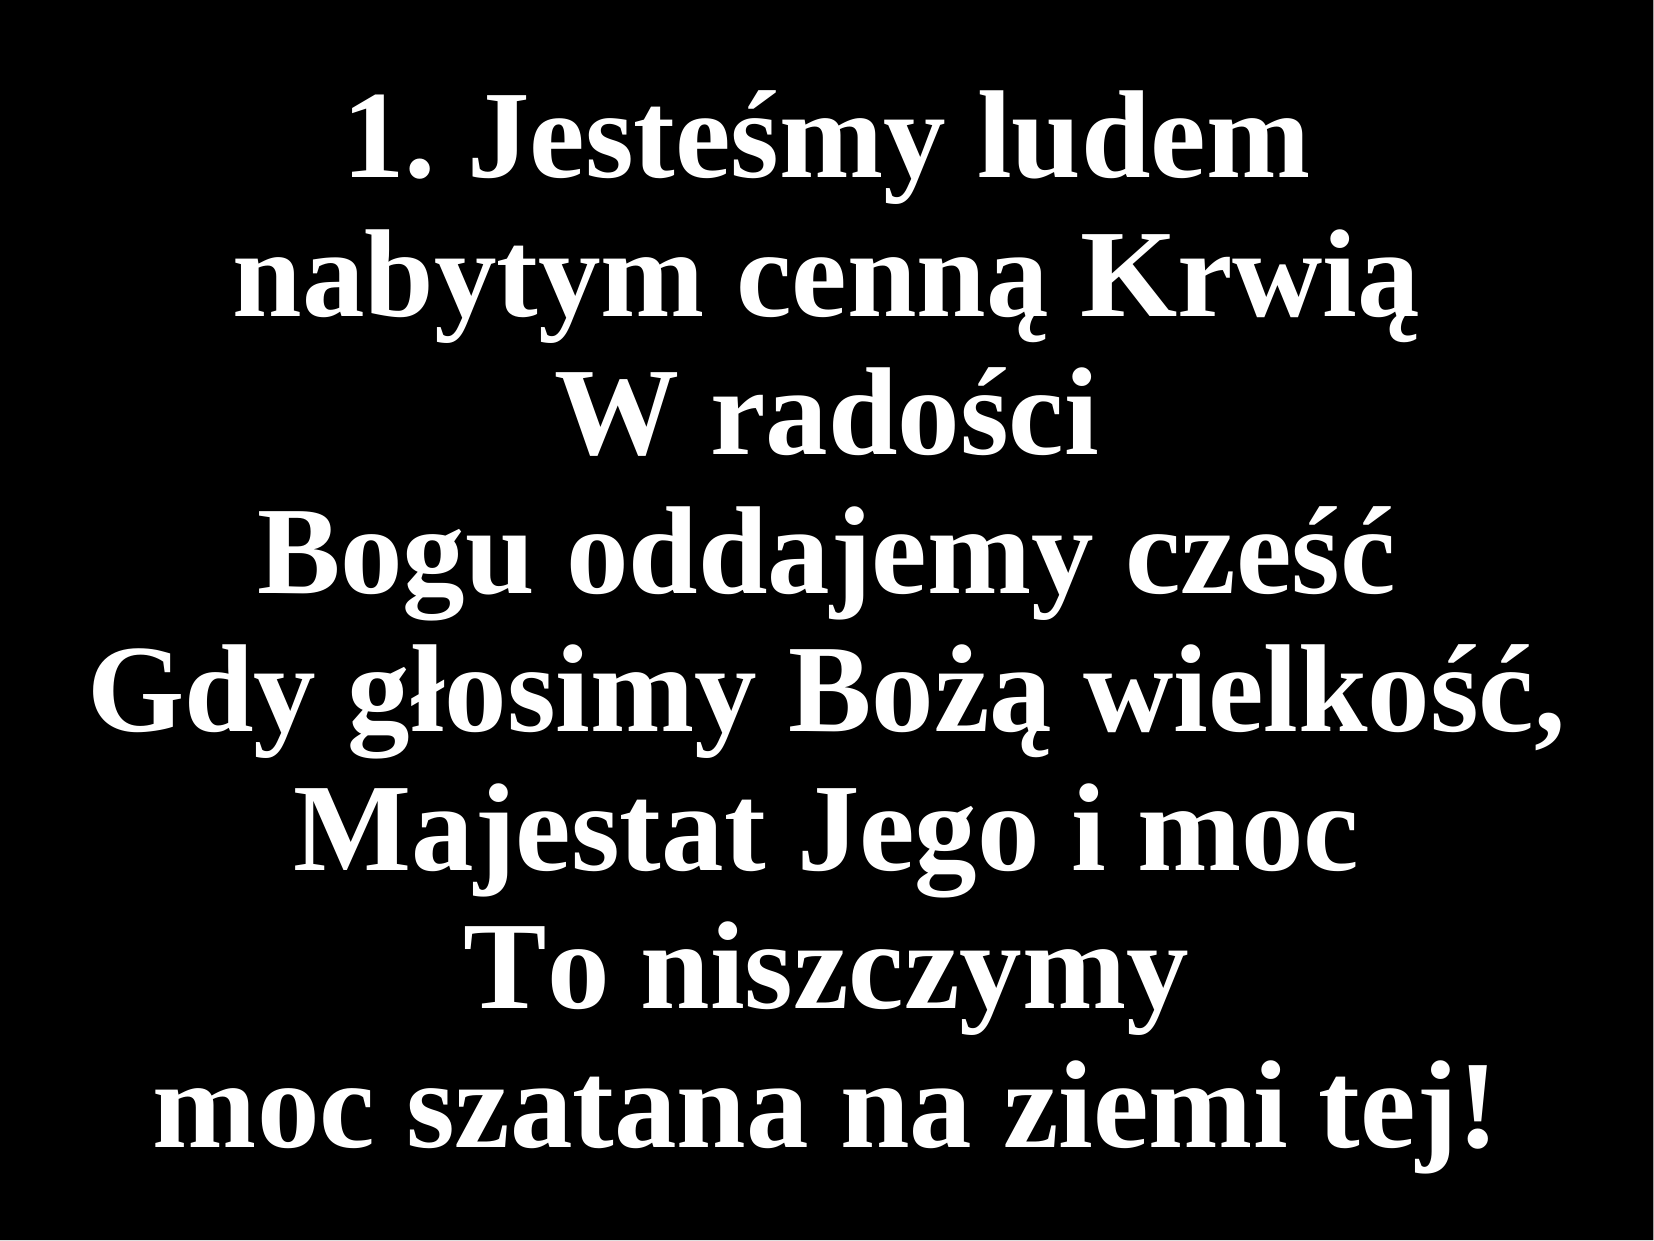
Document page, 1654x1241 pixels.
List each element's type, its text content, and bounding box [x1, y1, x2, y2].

title 1. Jesteśmy ludem nabytym cenną Krwią W radości Bogu oddajemy cześć Gdy głosimy Bożą wielkość, Majestat Jego i moc To niszczymy moc szatana na ziemi tej! [0, 0, 1654, 1241]
